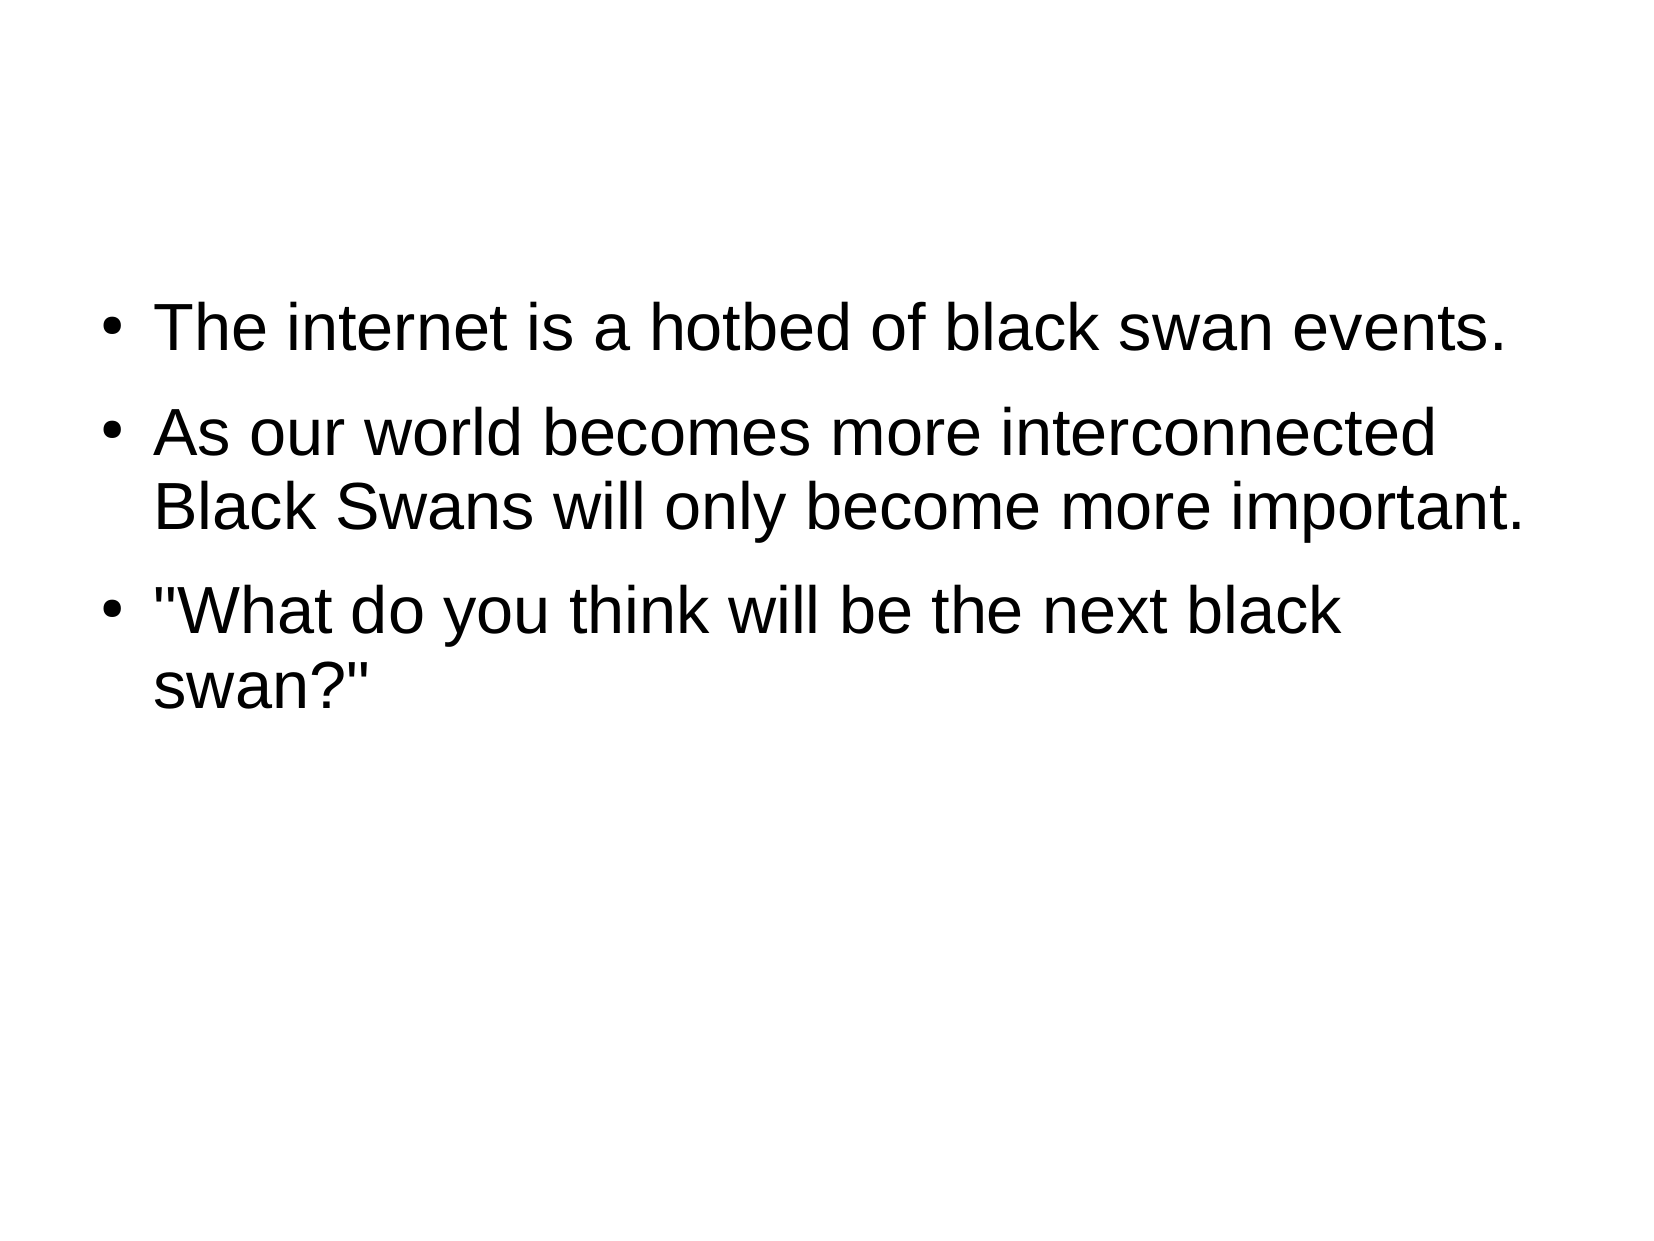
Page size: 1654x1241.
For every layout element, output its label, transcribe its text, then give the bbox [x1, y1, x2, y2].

list The internet is a hotbed of black swan events. As our world becomes more interconnected Black Swans will only become more important. "What do you think will be the next black swan?" [82, 290, 1571, 1010]
